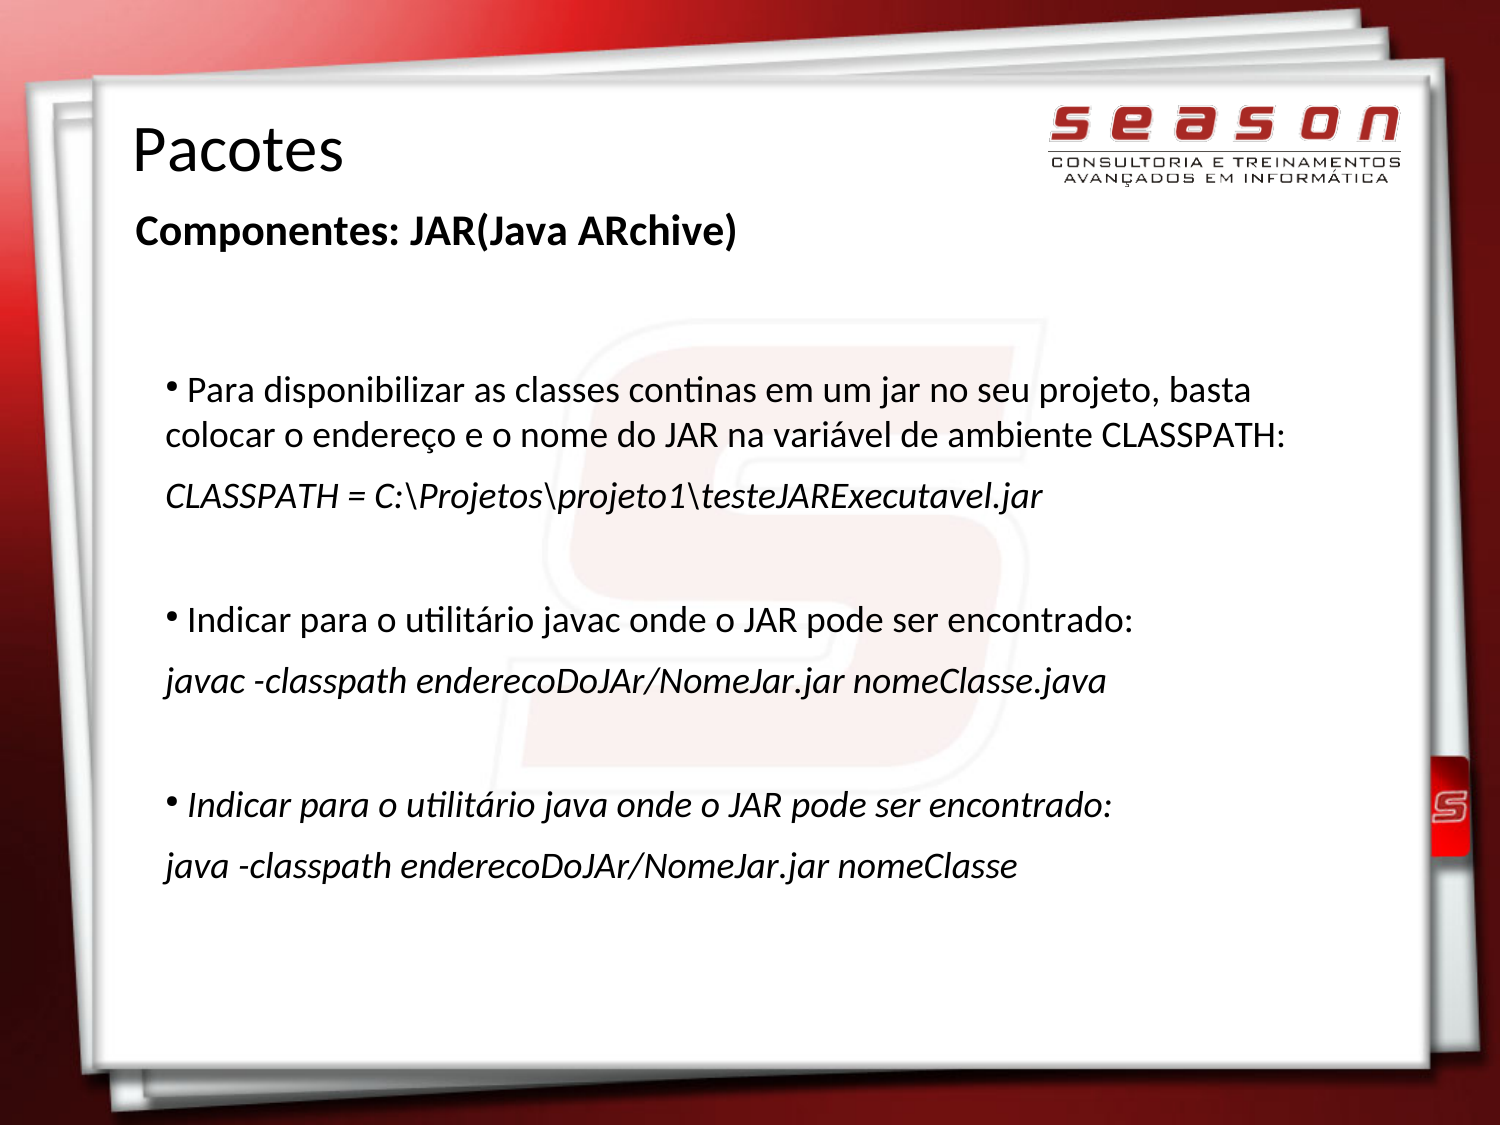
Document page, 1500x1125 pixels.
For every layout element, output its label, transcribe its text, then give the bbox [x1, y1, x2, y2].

text_box Para disponibilizar as classes continas em um jar no seu projeto, basta colocar o endereço e o nome do JAR na variável de ambiente CLASSPATH: CLASSPATH = C:\Projetos\projeto1\testeJARExecutavel.jar Indicar para o utilitário javac onde o JAR pode ser encontrado: javac -classpath enderecoDoJAr/NomeJar.jar nomeClasse.java Indicar para o utilitário java onde o JAR pode ser encontrado: java -classpath enderecoDoJAr/NomeJar.jar nomeClasse [165, 319, 1359, 932]
text_box Componentes: JAR(Java ARchive) [119, 178, 1347, 279]
title Pacotes [118, 33, 1394, 257]
picture [0, 0, 1500, 1125]
